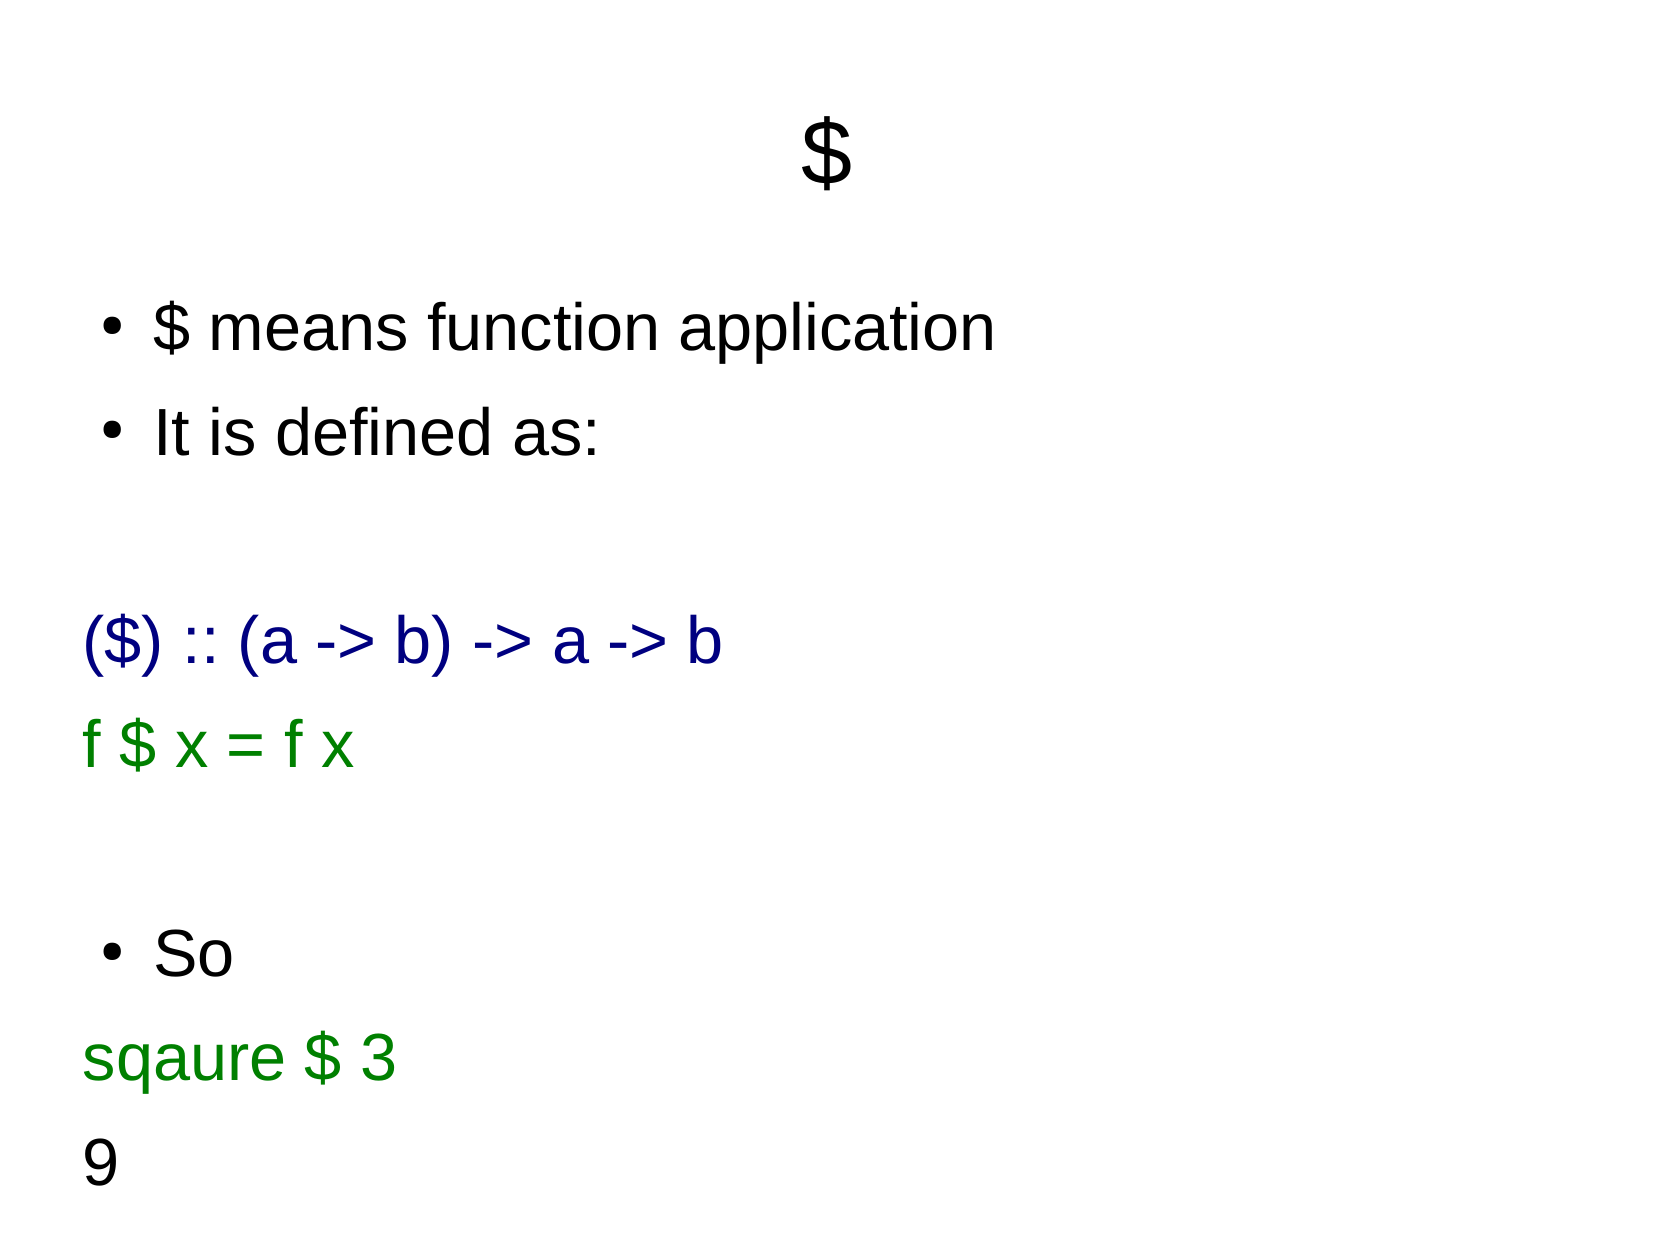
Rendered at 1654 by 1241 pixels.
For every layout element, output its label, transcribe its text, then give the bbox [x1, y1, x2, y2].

list $ means function application It is defined as: ($) :: (a -> b) -> a -> b f $ x = f x So sqaure $ 3 9 [82, 290, 1571, 1241]
title $ [82, 56, 1571, 250]
